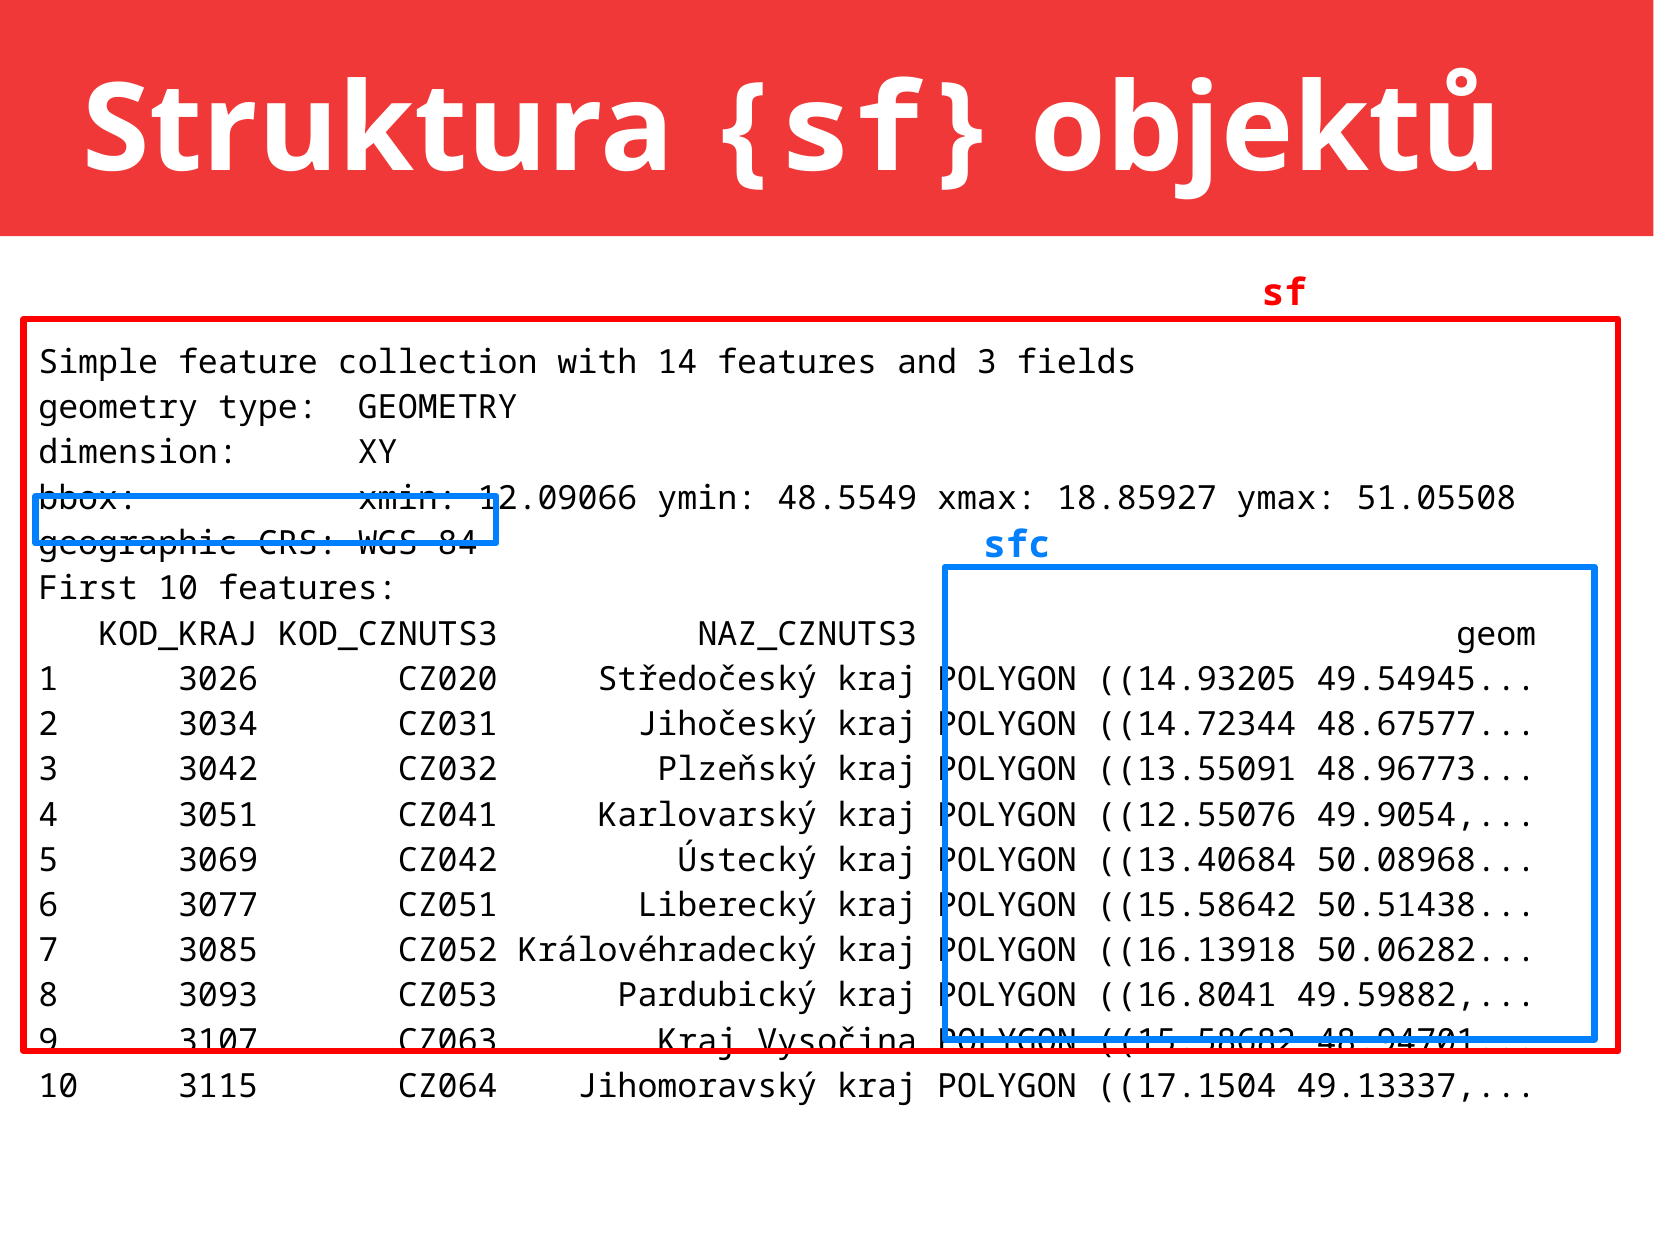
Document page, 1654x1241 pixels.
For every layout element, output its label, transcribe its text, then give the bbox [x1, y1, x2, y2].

text_box Simple feature collection with 14 features and 3 fields geometry type: GEOMETRY dimension: XY bbox: xmin: 12.09066 ymin: 48.5549 xmax: 18.85927 ymax: 51.05508 geographic CRS: WGS 84 First 10 features: KOD_KRAJ KOD_CZNUTS3 NAZ_CZNUTS3 geom 1 3026 CZ020 Středočeský kraj POLYGON ((14.93205 49.54945... 2 3034 CZ031 Jihočeský kraj POLYGON ((14.72344 48.67577... 3 3042 CZ032 Plzeňský kraj POLYGON ((13.55091 48.96773... 4 3051 CZ041 Karlovarský kraj POLYGON ((12.55076 49.9054,... 5 3069 CZ042 Ústecký kraj POLYGON ((13.40684 50.08968... 6 3077 CZ051 Liberecký kraj POLYGON ((15.58642 50.51438... 7 3085 CZ052 Královéhradecký kraj POLYGON ((16.13918 50.06282... 8 3093 CZ053 Pardubický kraj POLYGON ((16.8041 49.59882,... 9 3107 CZ063 Kraj Vysočina POLYGON ((15.58682 48.94701... 10 3115 CZ064 Jihomoravský kraj POLYGON ((17.1504 49.13337,... [27, 330, 1615, 1048]
title Struktura {sf} objektů [82, 19, 1571, 227]
text_box sfc [968, 510, 1068, 571]
text_box sf [1247, 258, 1324, 319]
text_box Simple feature collection with 14 features and 3 fields geometry type: GEOMETRY dimension: XY bbox: xmin: 12.09066 ymin: 48.5549 xmax: 18.85927 ymax: 51.05508 geographic CRS: WGS 84 First 10 features: KOD_KRAJ KOD_CZNUTS3 NAZ_CZNUTS3 geom 1 3026 CZ020 Středočeský kraj POLYGON ((14.93205 49.54945... 2 3034 CZ031 Jihočeský kraj POLYGON ((14.72344 48.67577... 3 3042 CZ032 Plzeňský kraj POLYGON ((13.55091 48.96773... 4 3051 CZ041 Karlovarský kraj POLYGON ((12.55076 49.9054,... 5 3069 CZ042 Ústecký kraj POLYGON ((13.40684 50.08968... 6 3077 CZ051 Liberecký kraj POLYGON ((15.58642 50.51438... 7 3085 CZ052 Královéhradecký kraj POLYGON ((16.13918 50.06282... 8 3093 CZ053 Pardubický kraj POLYGON ((16.8041 49.59882,... 9 3107 CZ063 Kraj Vysočina POLYGON ((15.58682 48.94701... 10 3115 CZ064 Jihomoravský kraj POLYGON ((17.1504 49.13337,... [23, 330, 1642, 1241]
